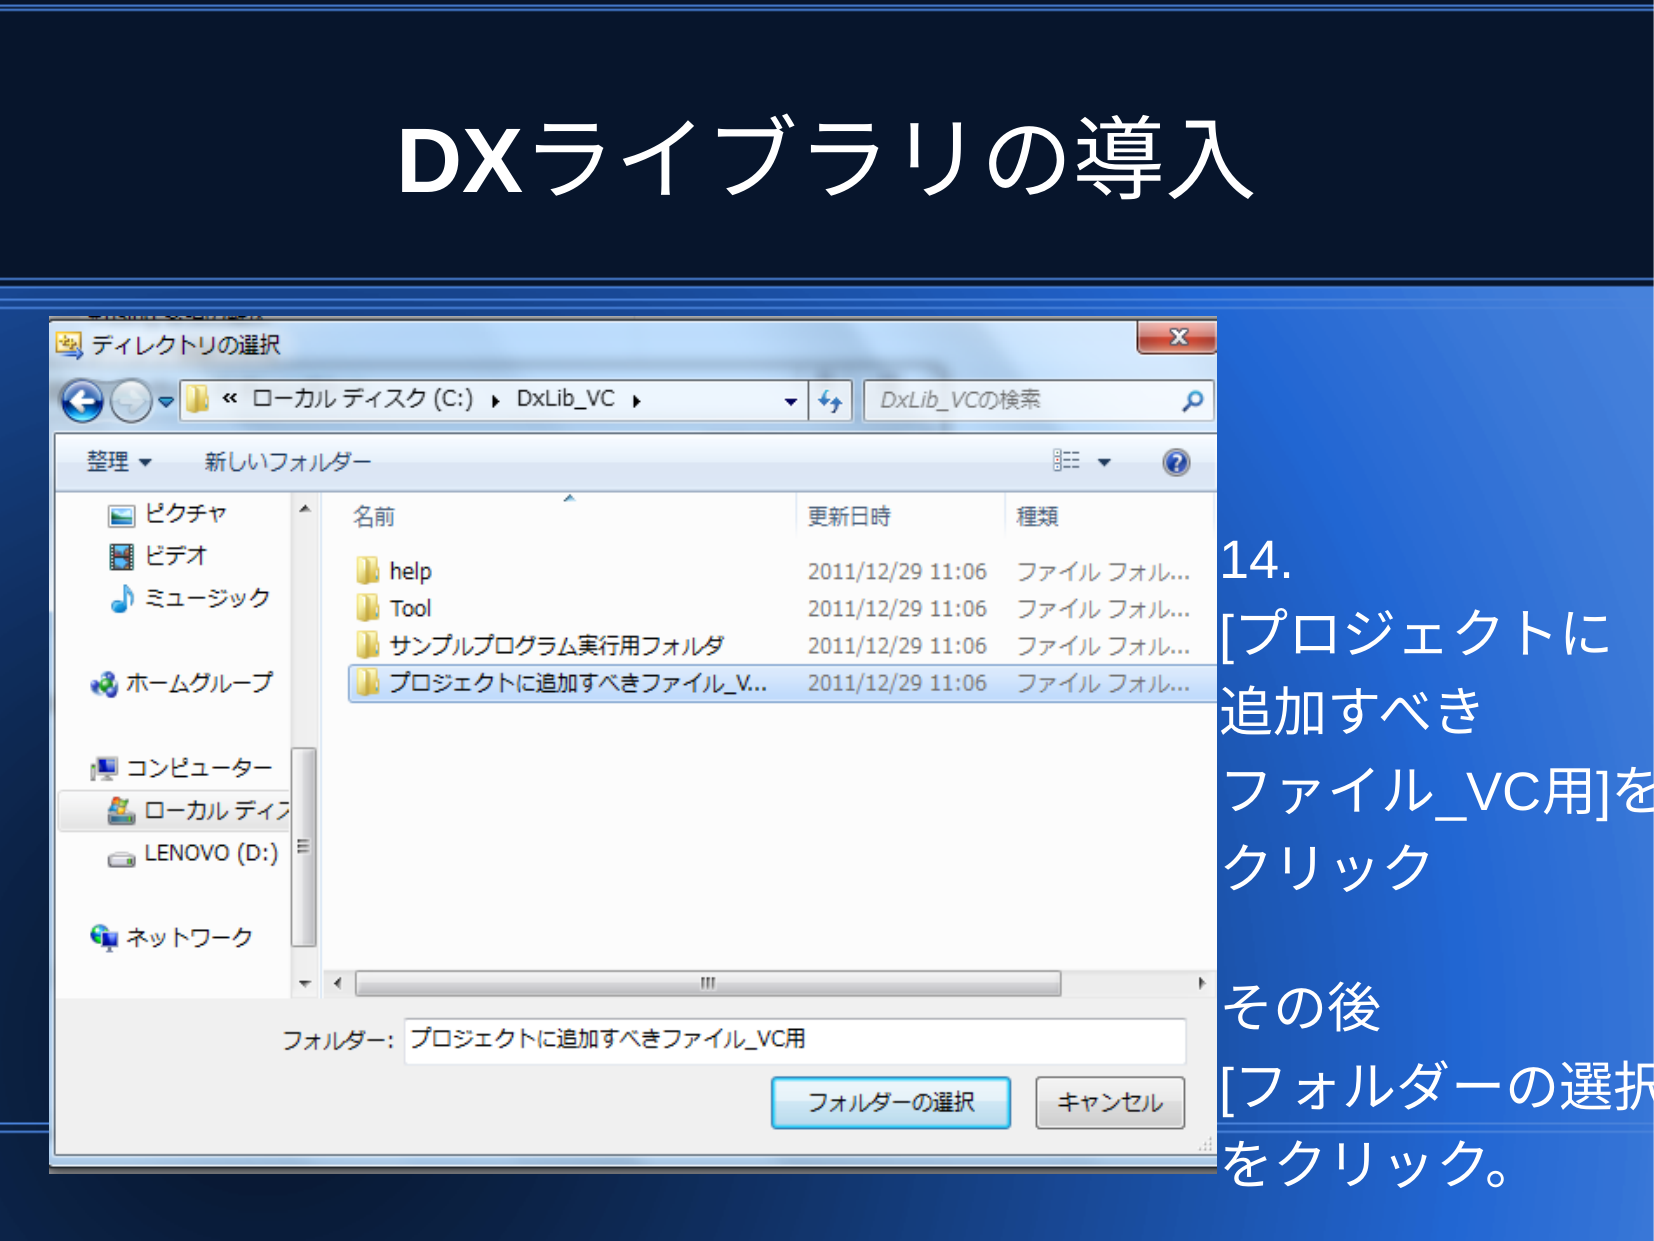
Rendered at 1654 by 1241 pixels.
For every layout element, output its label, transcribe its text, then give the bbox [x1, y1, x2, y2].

title DXライブラリの導入 [82, 49, 1571, 257]
picture [1642, 1067, 1654, 1082]
text_box 14. [プロジェクトに 追加すべき ファイル_VC用]を クリック その後 [フォルダーの選択] をクリック。 [1204, 522, 1654, 1033]
picture [0, 0, 1654, 1241]
